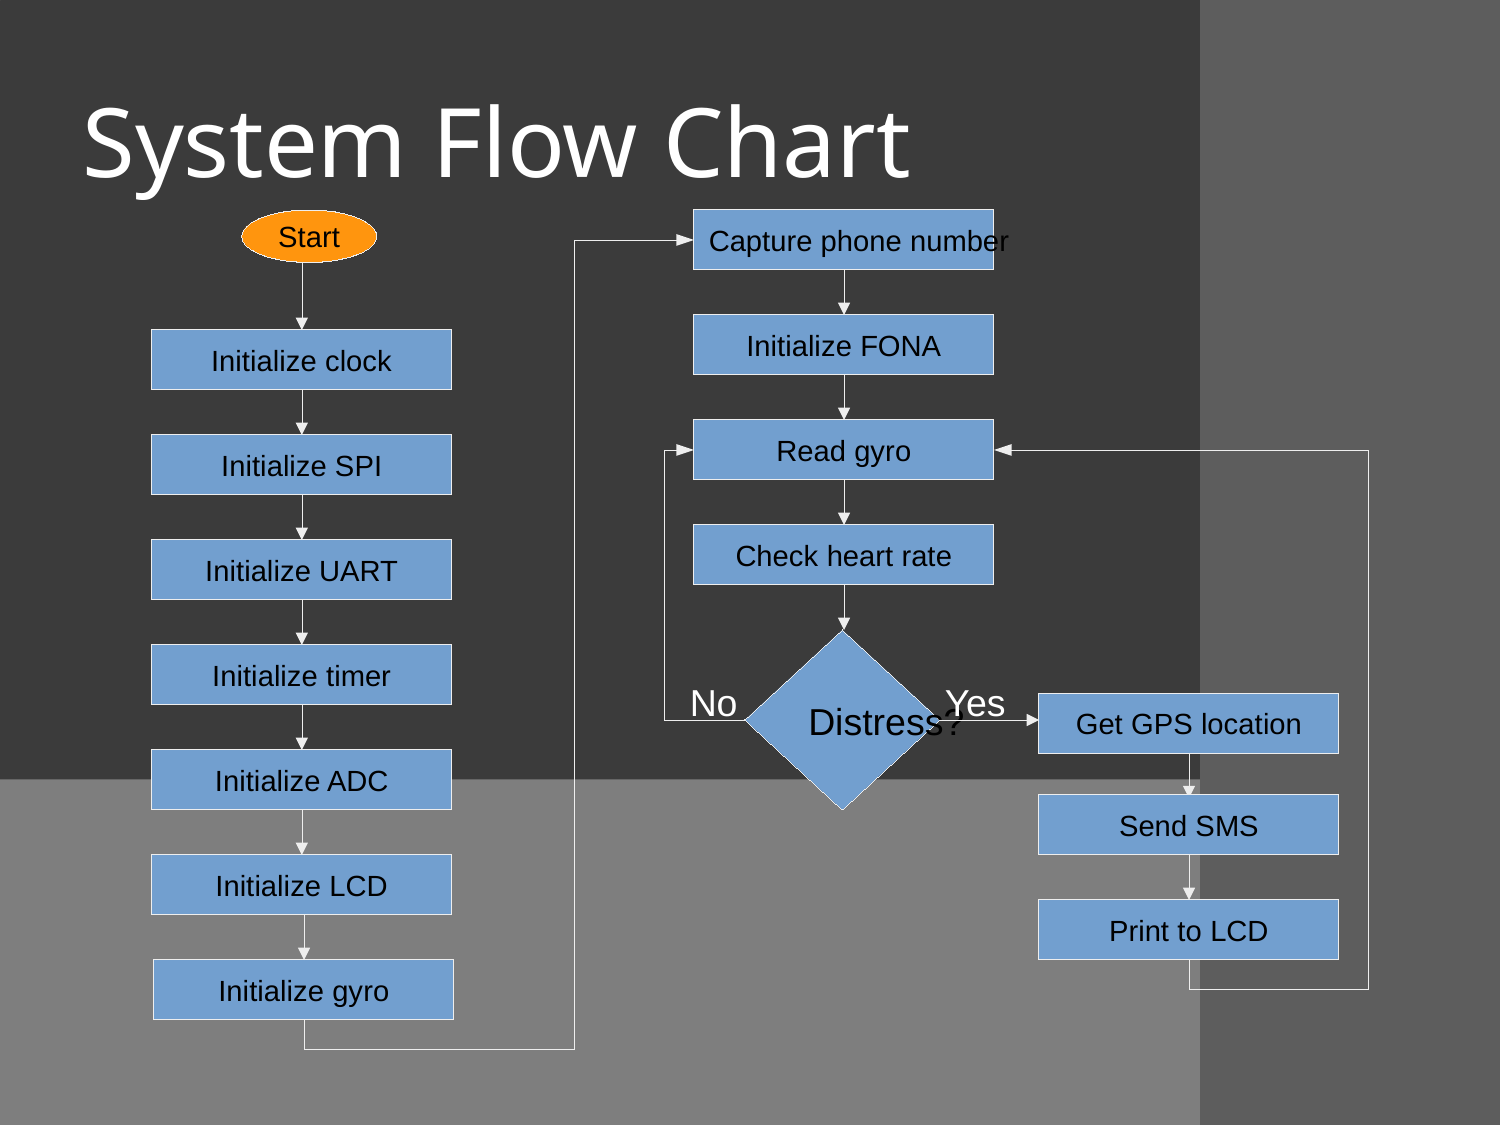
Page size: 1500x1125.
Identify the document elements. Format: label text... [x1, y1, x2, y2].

text_box No [675, 675, 781, 732]
text_box Initialize LCD [151, 854, 452, 915]
text_box Yes [930, 675, 1036, 732]
text_box Distress? [757, 629, 930, 810]
text_box Get GPS location [1038, 693, 1339, 754]
text_box Capture phone number [693, 209, 994, 270]
text_box Initialize timer [151, 644, 452, 705]
text_box Initialize ADC [151, 749, 452, 810]
text_box Start [241, 210, 377, 263]
text_box Initialize SPI [151, 434, 452, 495]
text_box Initialize FONA [693, 314, 994, 375]
text_box System Flow Chart [74, 45, 1300, 233]
text_box Read gyro [693, 419, 994, 480]
text_box Initialize gyro [153, 959, 454, 1020]
text_box Initialize clock [151, 329, 452, 390]
text_box Send SMS [1038, 794, 1339, 855]
text_box Initialize UART [151, 539, 452, 600]
text_box Print to LCD [1038, 899, 1339, 960]
text_box Check heart rate [693, 524, 994, 585]
